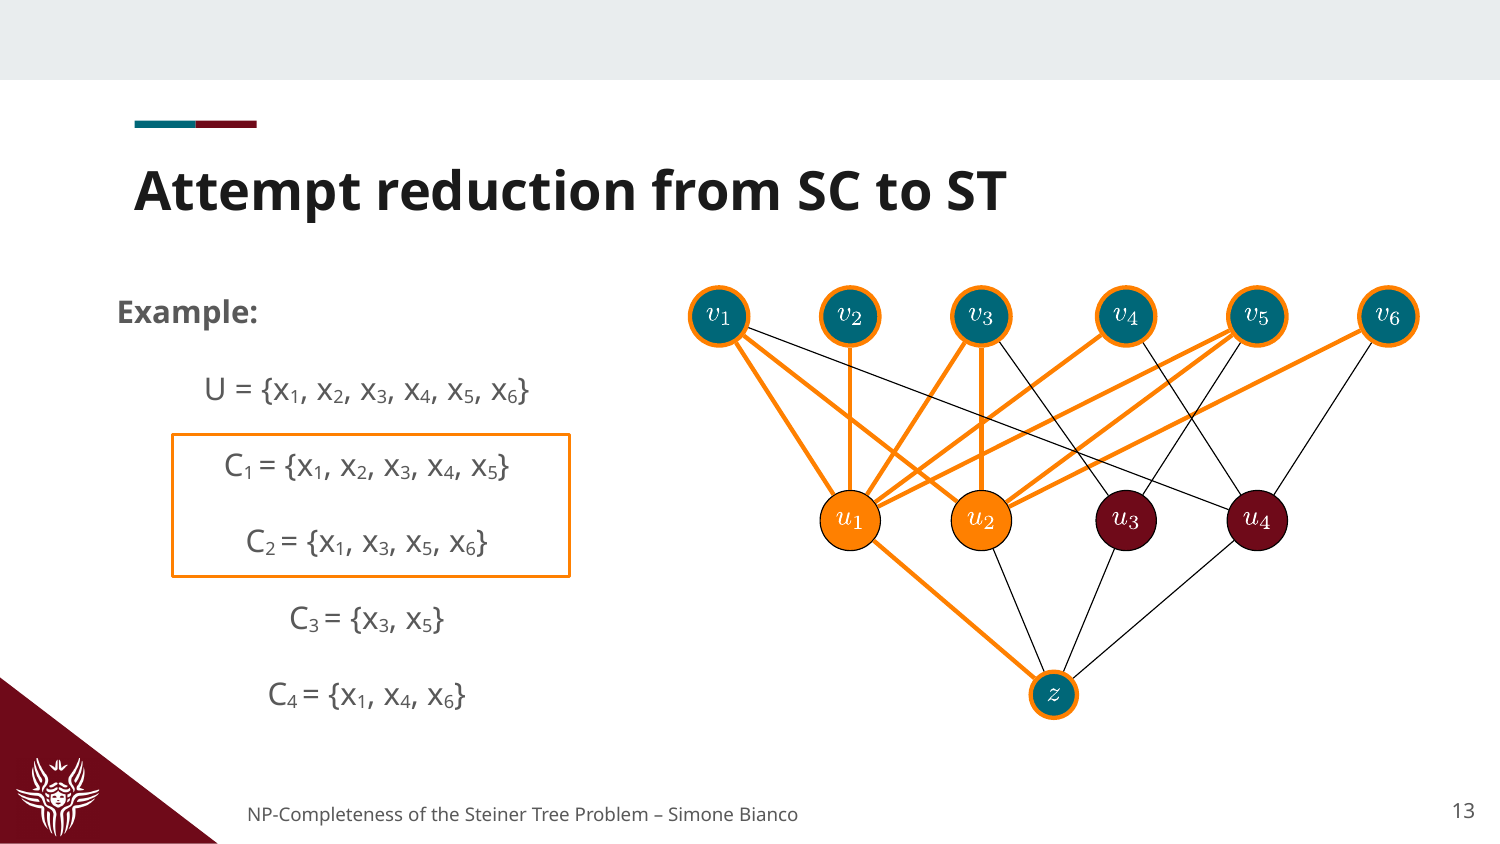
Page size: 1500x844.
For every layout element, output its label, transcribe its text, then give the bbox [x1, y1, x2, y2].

picture [687, 285, 1420, 721]
list Example: U = {x1, x2, x3, x4, x5, x6} C1 = {x1, x2, x3, x4, x5} C2 = {x1, x3, x5, x6} C3 = {x3, x5} C4 = {x1, x4, x6} [101, 272, 632, 715]
title Attempt reduction from SC to ST [119, 141, 1381, 230]
slide_number <number> [1400, 779, 1491, 844]
picture [16, 758, 100, 839]
subtitle NP-Completeness of the Steiner Tree Problem – Simone Bianco [232, 783, 1193, 839]
